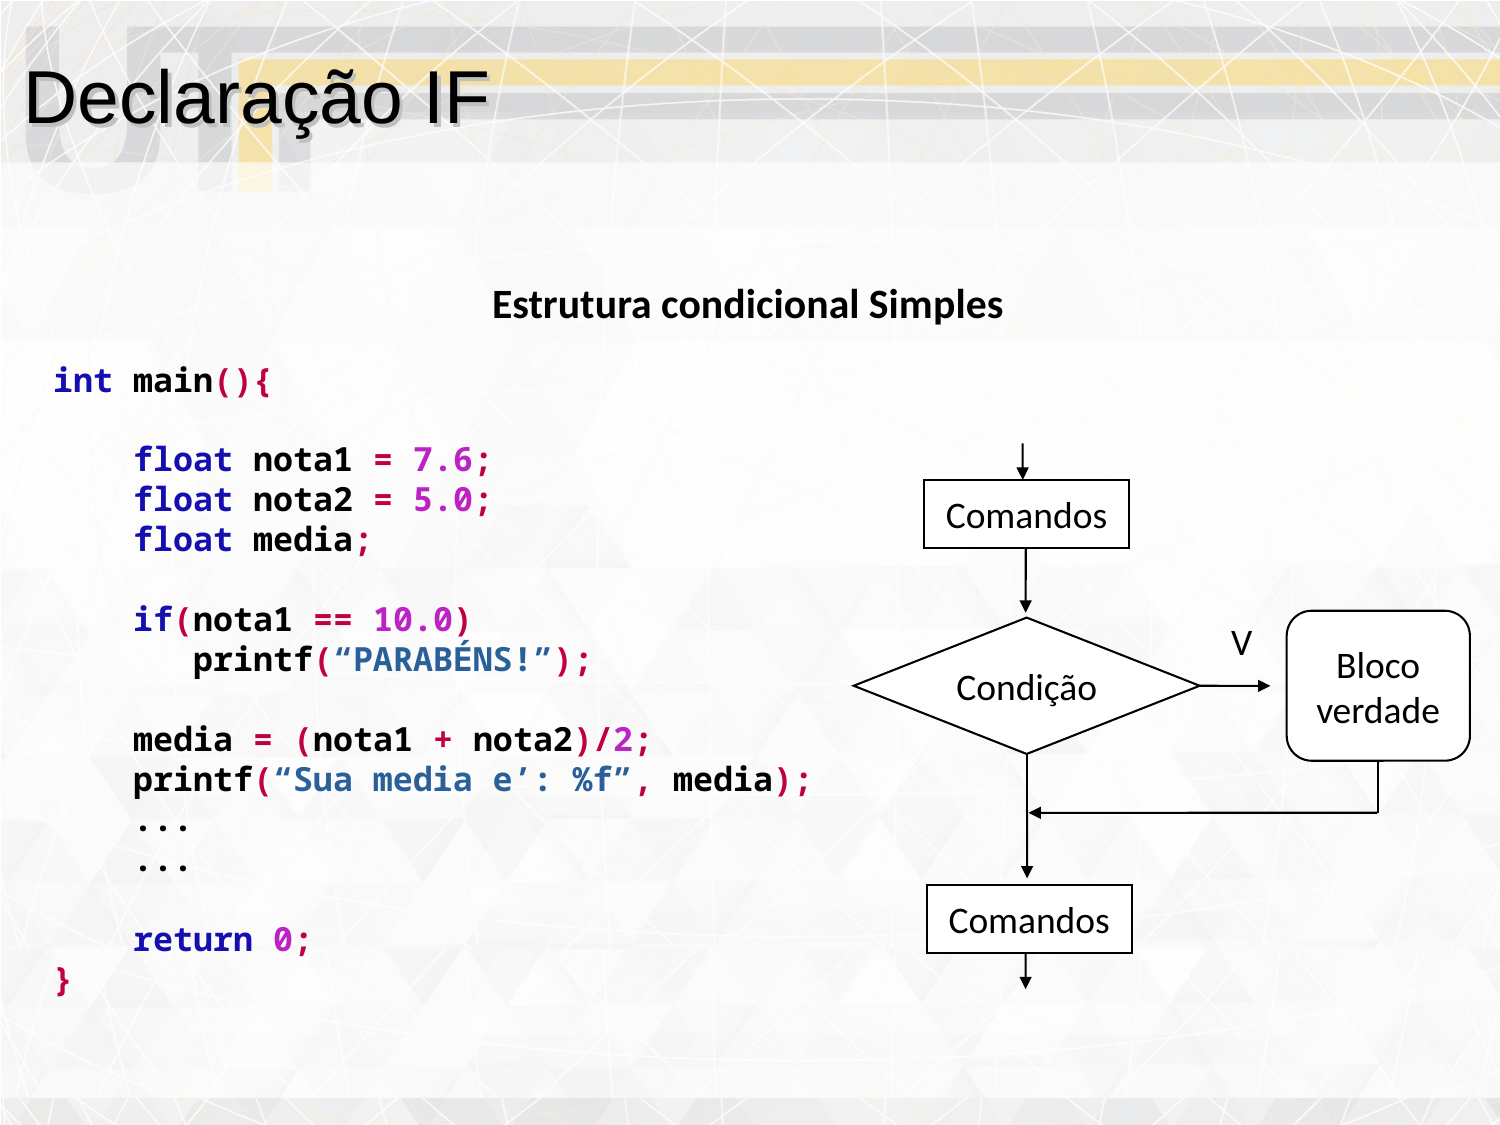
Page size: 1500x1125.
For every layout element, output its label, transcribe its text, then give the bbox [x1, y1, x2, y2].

text_box V [1216, 610, 1268, 671]
text_box Bloco verdade [1286, 610, 1470, 761]
text_box Condição [853, 617, 1200, 754]
title Declaração IF [23, 18, 1489, 178]
text_box Comandos [927, 884, 1132, 953]
text_box int main(){ float nota1 = 7.6; float nota2 = 5.0; float media; if(nota1 == 10.0) printf(“PARABÉNS!”); media = (nota1 + nota2)/2; printf(“Sua media e’: %f”, media); ... ... return 0; } [38, 351, 828, 1006]
text_box Comandos [924, 479, 1129, 548]
text_box Estrutura condicional Simples [477, 269, 1019, 335]
